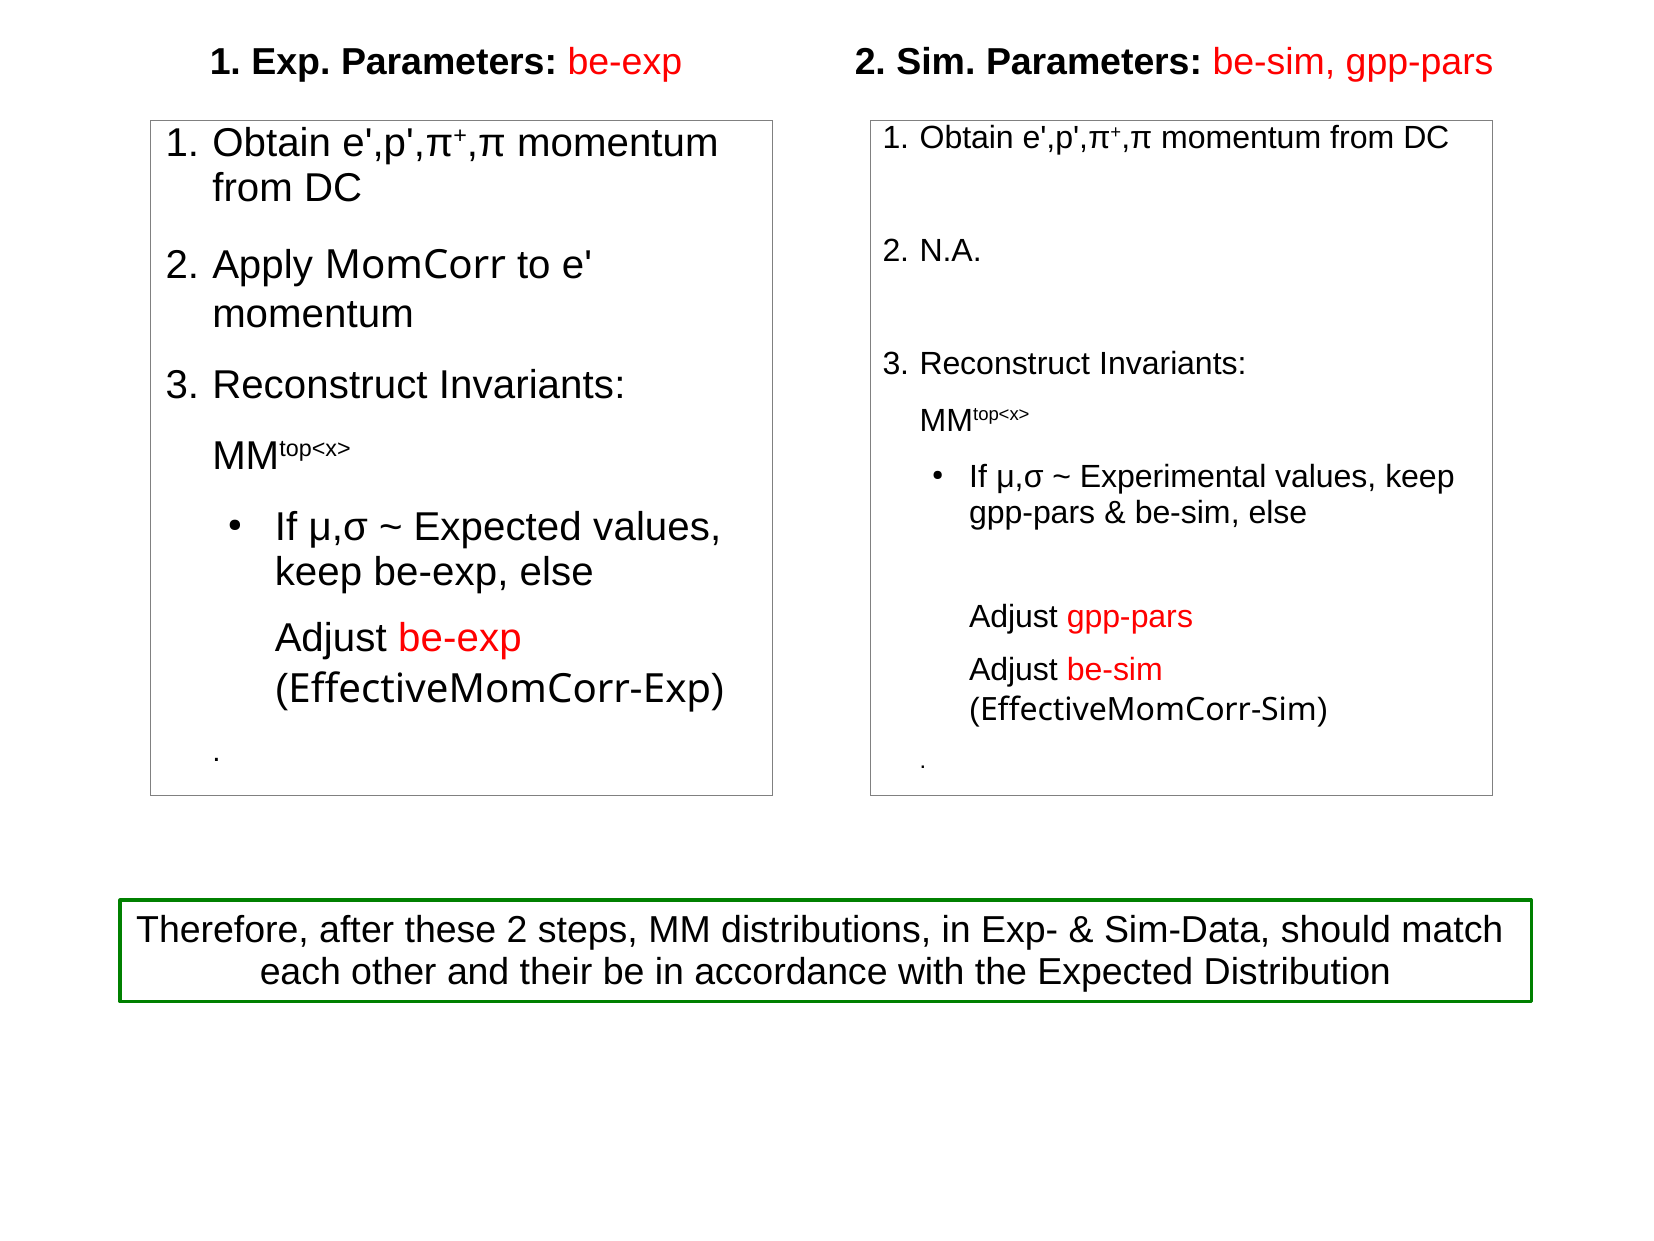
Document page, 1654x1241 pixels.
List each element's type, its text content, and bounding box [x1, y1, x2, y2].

list Obtain e',p',π+,π momentum from DC Apply MomCorr to e' momentum Reconstruct Invariants: MMtop<x> If μ,σ ~ Expected values, keep be-exp, else Adjust be-exp (EffectiveMomCorr-Exp) . [150, 120, 773, 796]
text_box 2. Sim. Parameters: be-sim, gpp-pars [840, 33, 1531, 90]
list Obtain e',p',π+,π momentum from DC N.A. Reconstruct Invariants: MMtop<x> If μ,σ ~ Experimental values, keep gpp-pars & be-sim, else Adjust gpp-pars Adjust be-sim (EffectiveMomCorr-Sim) . [870, 120, 1493, 796]
text_box Therefore, after these 2 steps, MM distributions, in Exp- & Sim-Data, should match each other and their be in accordance with the Expected Distribution [120, 900, 1532, 1002]
text_box 1. Exp. Parameters: be-exp [195, 33, 706, 91]
